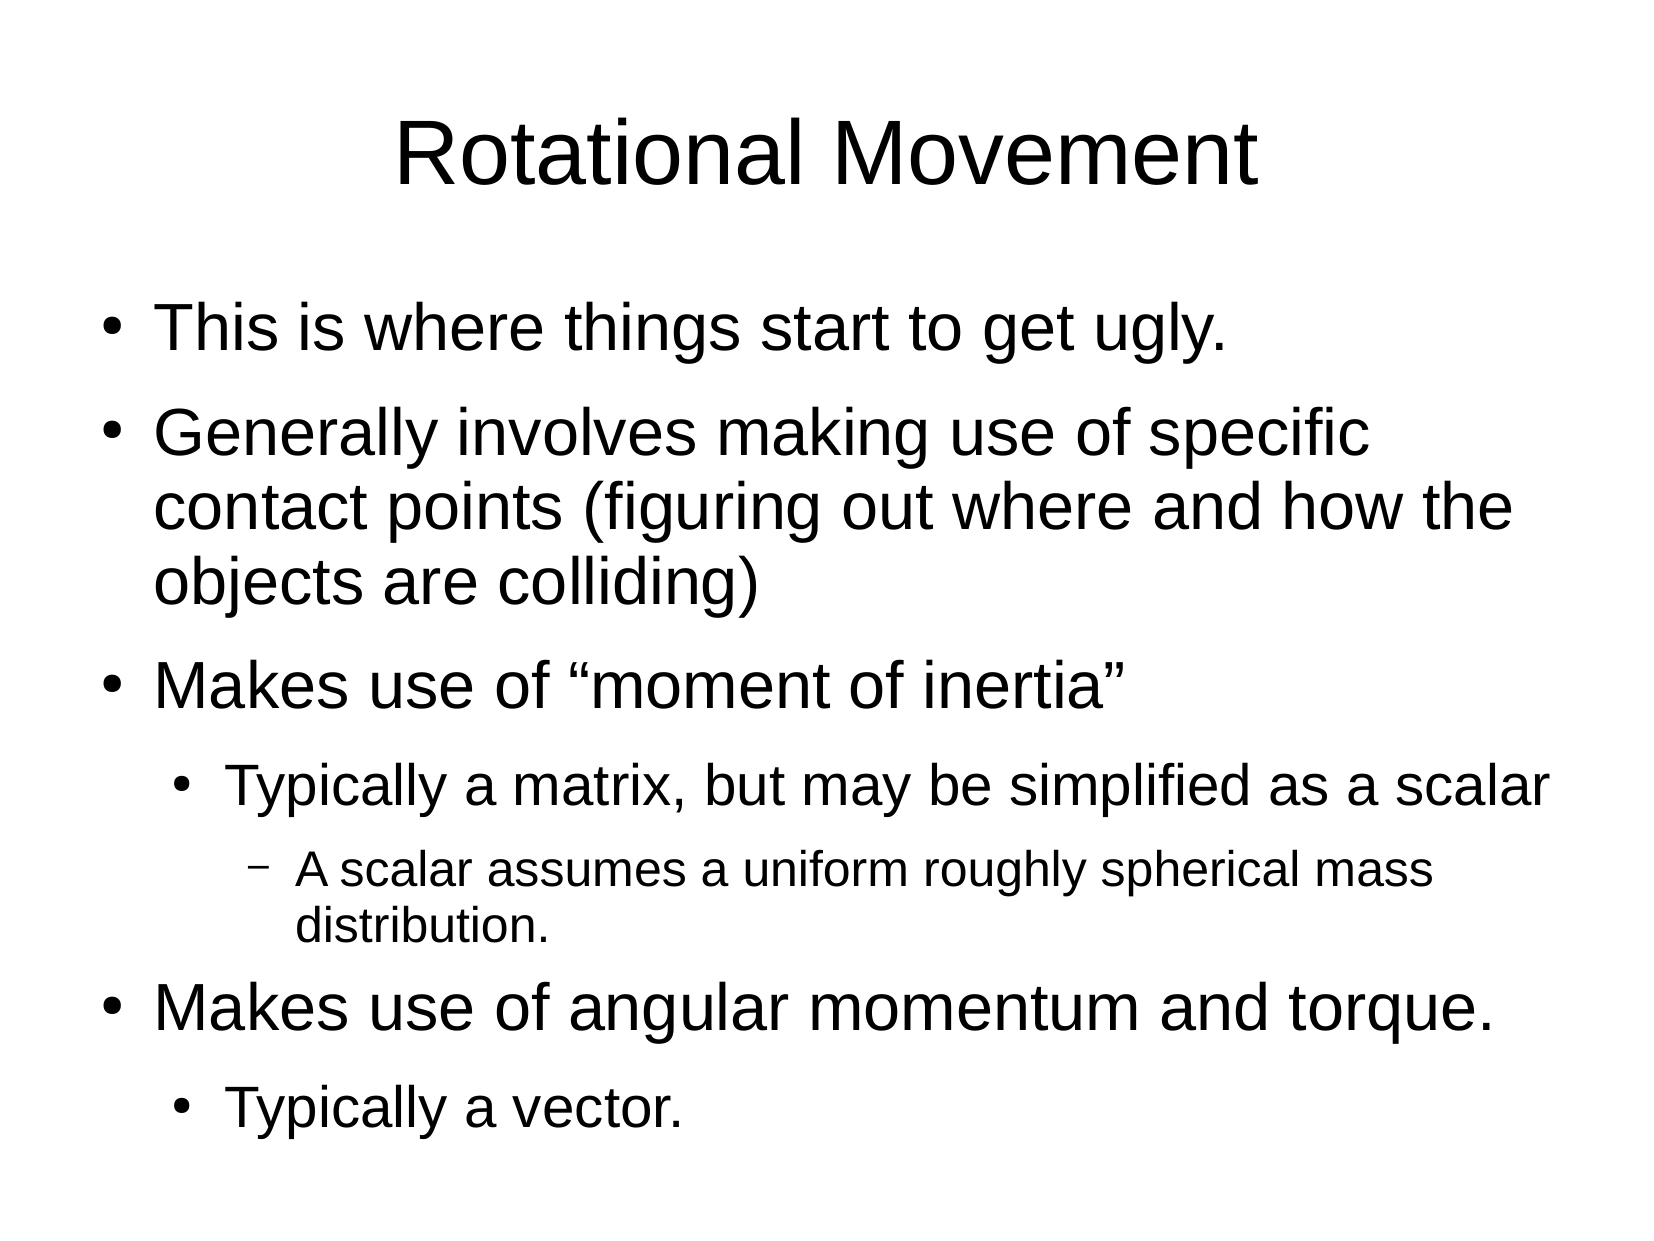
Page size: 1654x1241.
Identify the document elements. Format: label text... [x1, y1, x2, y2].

title Rotational Movement [82, 56, 1571, 250]
list This is where things start to get ugly. Generally involves making use of specific contact points (figuring out where and how the objects are colliding) Makes use of “moment of inertia” Typically a matrix, but may be simplified as a scalar A scalar assumes a uniform roughly spherical mass distribution. Makes use of angular momentum and torque. Typically a vector. [82, 290, 1571, 1137]
